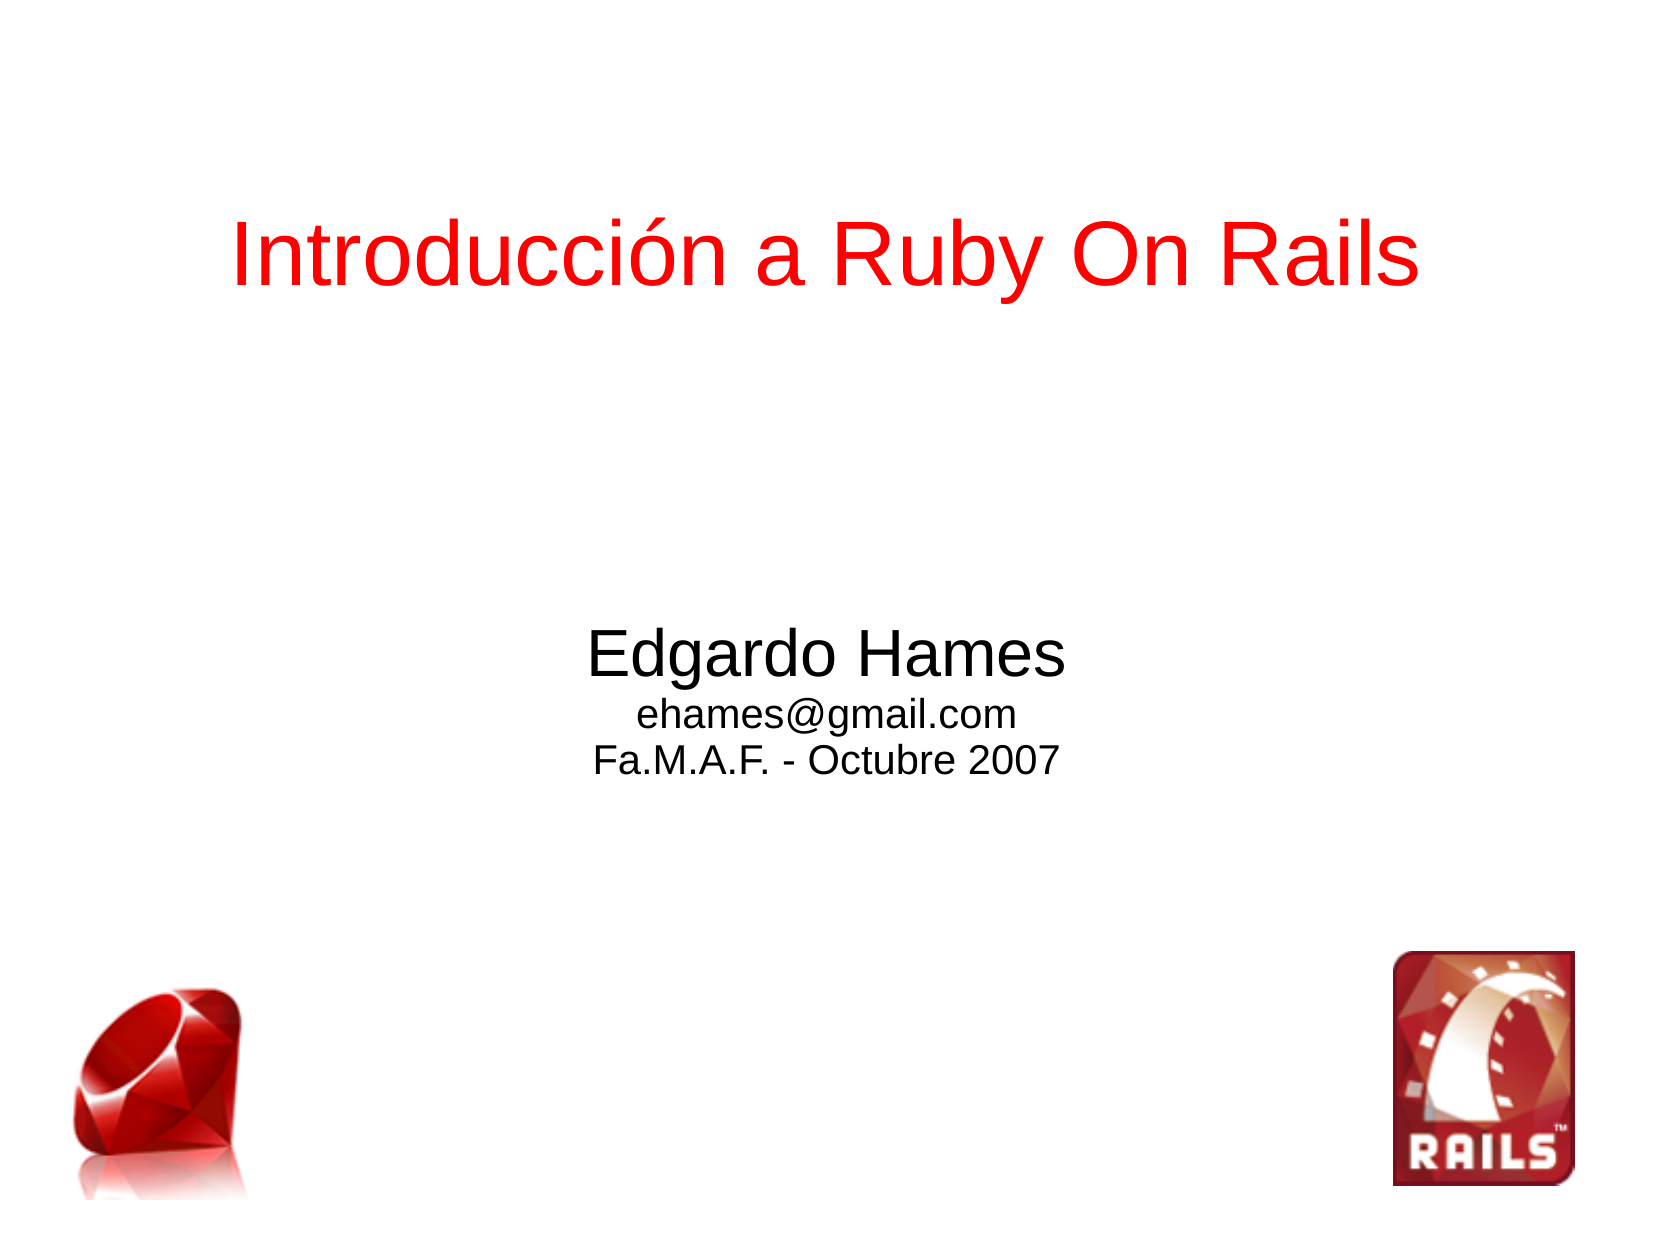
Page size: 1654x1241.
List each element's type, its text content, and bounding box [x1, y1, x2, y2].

picture [66, 974, 263, 1200]
title Introducción a Ruby On Rails [82, 157, 1571, 297]
subtitle Edgardo Hames ehames@gmail.com Fa.M.A.F. - Octubre 2007 [82, 297, 1571, 1102]
picture [1393, 951, 1575, 1186]
